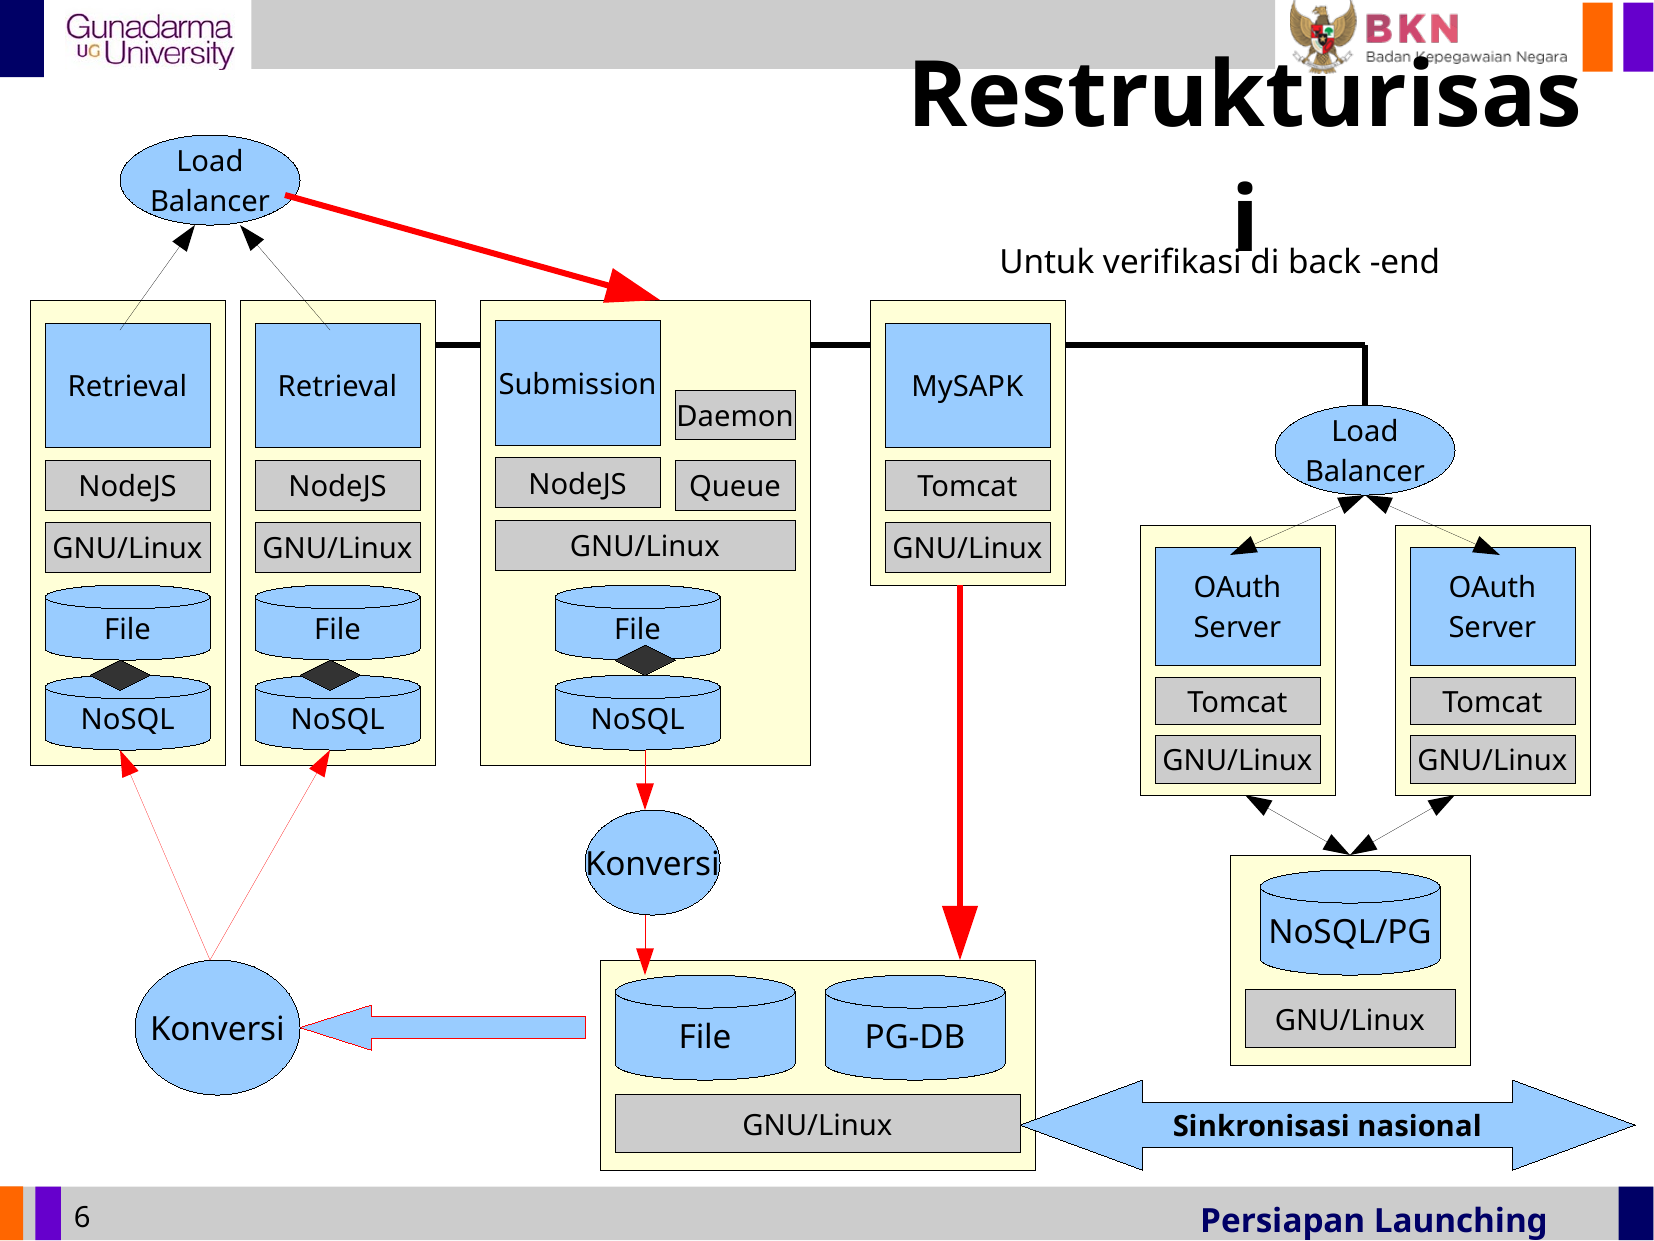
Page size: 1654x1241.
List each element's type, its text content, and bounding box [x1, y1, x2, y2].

text_box Daemon [675, 390, 796, 440]
text_box [870, 300, 1066, 586]
text_box Konversi [135, 960, 301, 1096]
picture [1290, 0, 1567, 74]
text_box GNU/Linux [1410, 735, 1576, 784]
text_box NodeJS [495, 457, 661, 508]
text_box GNU/Linux [1245, 989, 1456, 1048]
text_box NoSQL/PG [1260, 870, 1441, 976]
text_box Tomcat [1410, 677, 1576, 725]
text_box [240, 300, 436, 766]
text_box Tomcat [885, 460, 1051, 511]
text_box Retrieval [255, 323, 421, 448]
text_box Tomcat [1155, 677, 1321, 725]
text_box NoSQL [555, 675, 721, 751]
text_box GNU/Linux [255, 522, 421, 573]
text_box NoSQL [45, 675, 211, 751]
text_box File [555, 585, 721, 660]
text_box File [255, 585, 421, 661]
text_box [480, 300, 811, 766]
text_box [300, 1005, 586, 1051]
text_box Queue [675, 460, 796, 511]
text_box [600, 960, 1036, 1171]
text_box GNU/Linux [1155, 735, 1321, 784]
text_box [1395, 525, 1591, 796]
text_box Load Balancer [1275, 405, 1456, 495]
text_box Untuk verifikasi di back -end [984, 230, 1426, 286]
text_box File [45, 585, 211, 661]
text_box GNU/Linux [615, 1094, 1021, 1153]
text_box GNU/Linux [45, 522, 211, 573]
text_box OAuth Server [1155, 547, 1321, 666]
text_box [30, 300, 226, 766]
text_box Submission [495, 320, 661, 446]
text_box PG-DB [825, 975, 1006, 1081]
text_box Konversi [585, 810, 721, 916]
text_box [1140, 525, 1336, 796]
text_box File [615, 975, 796, 1081]
text_box Sinkronisasi nasional [1020, 1080, 1636, 1171]
title Restrukturisasi [900, 90, 1591, 217]
text_box GNU/Linux [885, 522, 1051, 573]
text_box OAuth Server [1410, 547, 1576, 666]
text_box MySAPK [885, 323, 1051, 448]
picture [65, 0, 235, 70]
text_box Retrieval [45, 323, 211, 448]
text_box [1230, 855, 1471, 1066]
text_box Load Balancer [120, 135, 301, 226]
text_box GNU/Linux [495, 520, 796, 571]
text_box NodeJS [45, 460, 211, 511]
text_box NoSQL [255, 675, 421, 751]
text_box NodeJS [255, 460, 421, 511]
